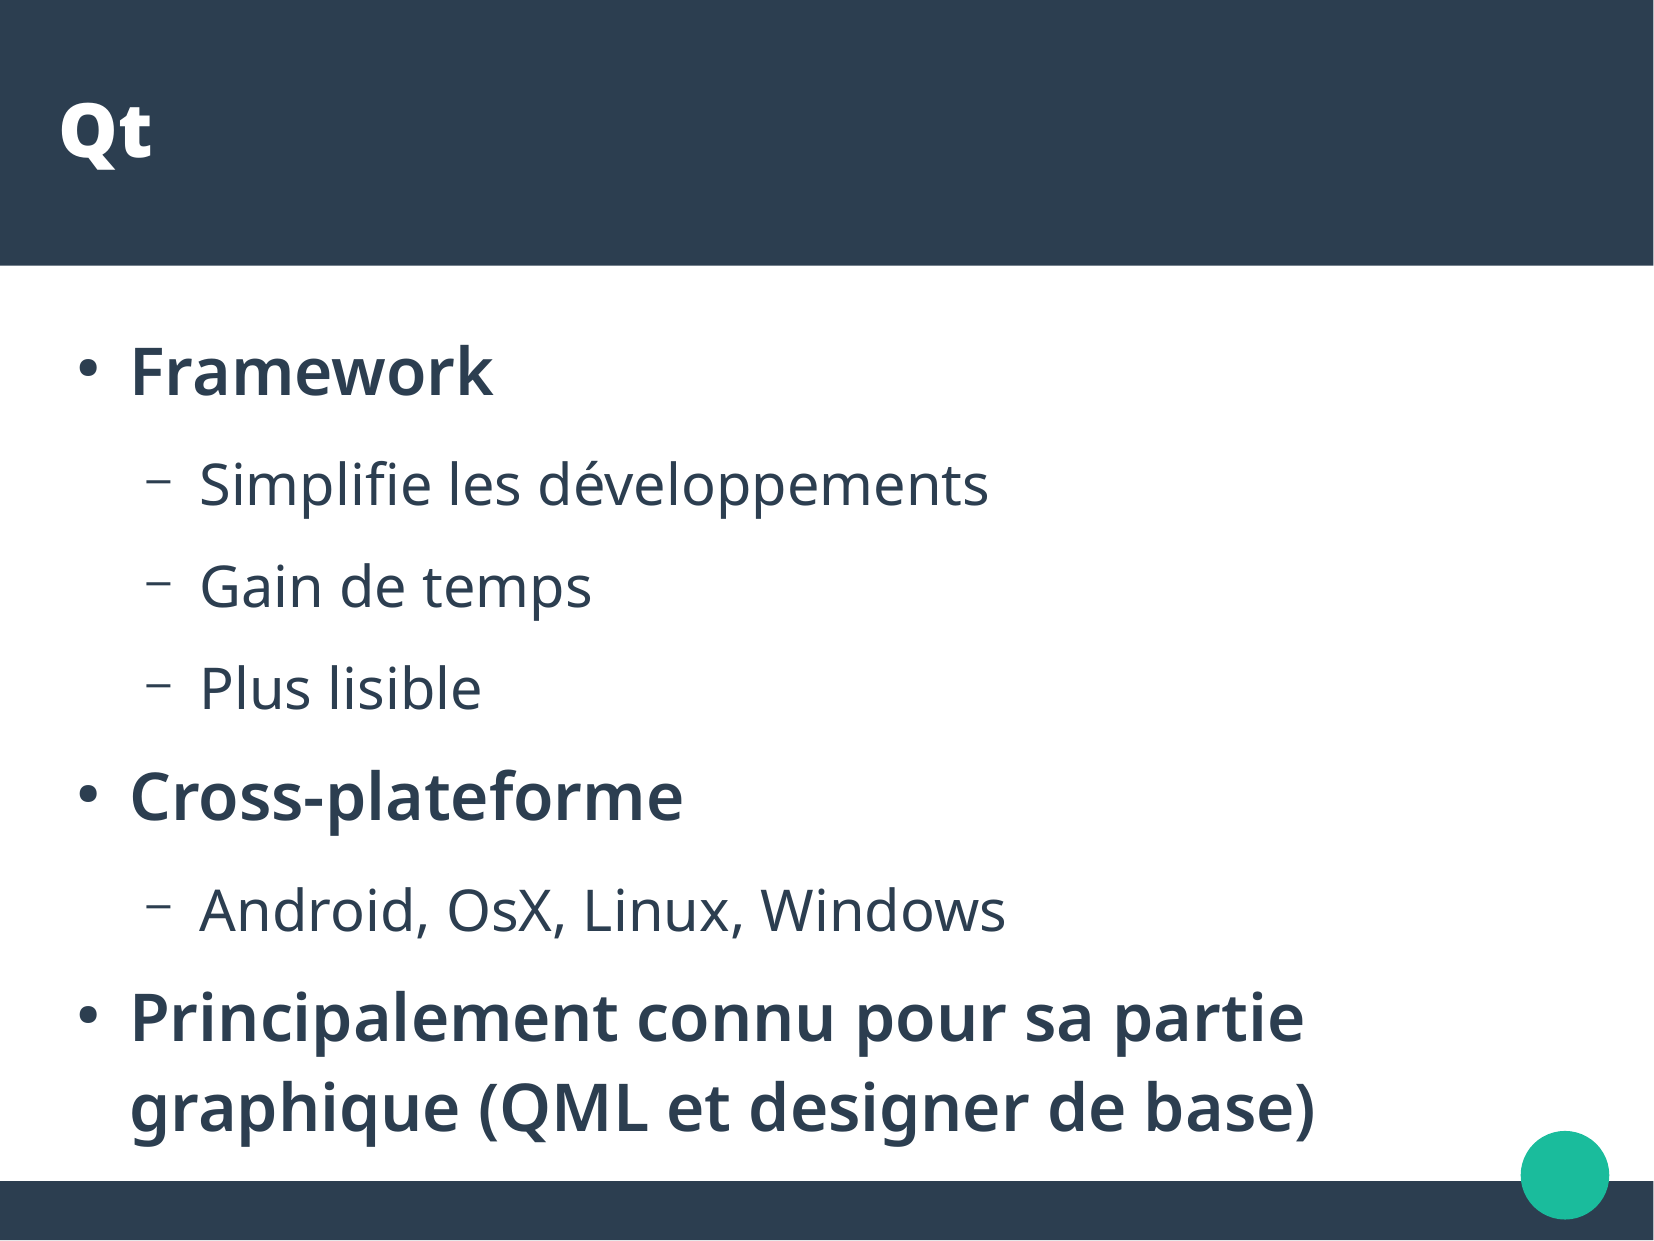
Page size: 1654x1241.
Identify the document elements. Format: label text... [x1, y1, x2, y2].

title Qt [59, 49, 1595, 207]
list Framework Simplifie les développements Gain de temps Plus lisible Cross-plateforme Android, OsX, Linux, Windows Principalement connu pour sa partie graphique (QML et designer de base) [59, 324, 1595, 1152]
